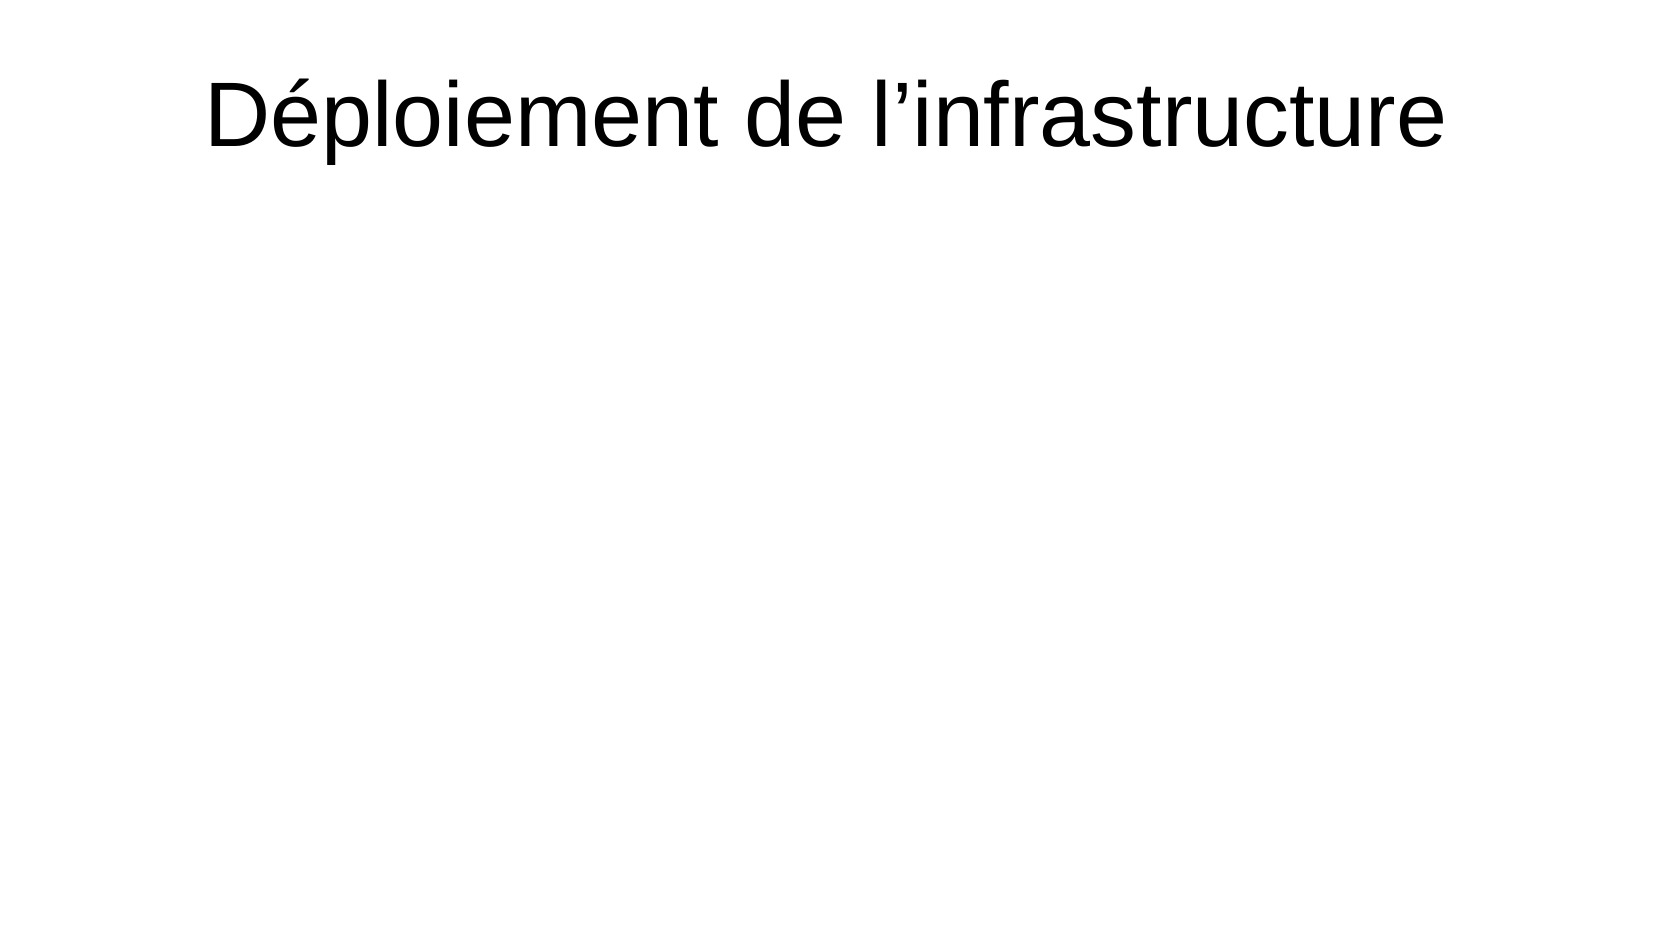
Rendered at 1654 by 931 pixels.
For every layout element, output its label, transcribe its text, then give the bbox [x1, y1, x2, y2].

title Déploiement de l’infrastructure [82, 37, 1571, 193]
